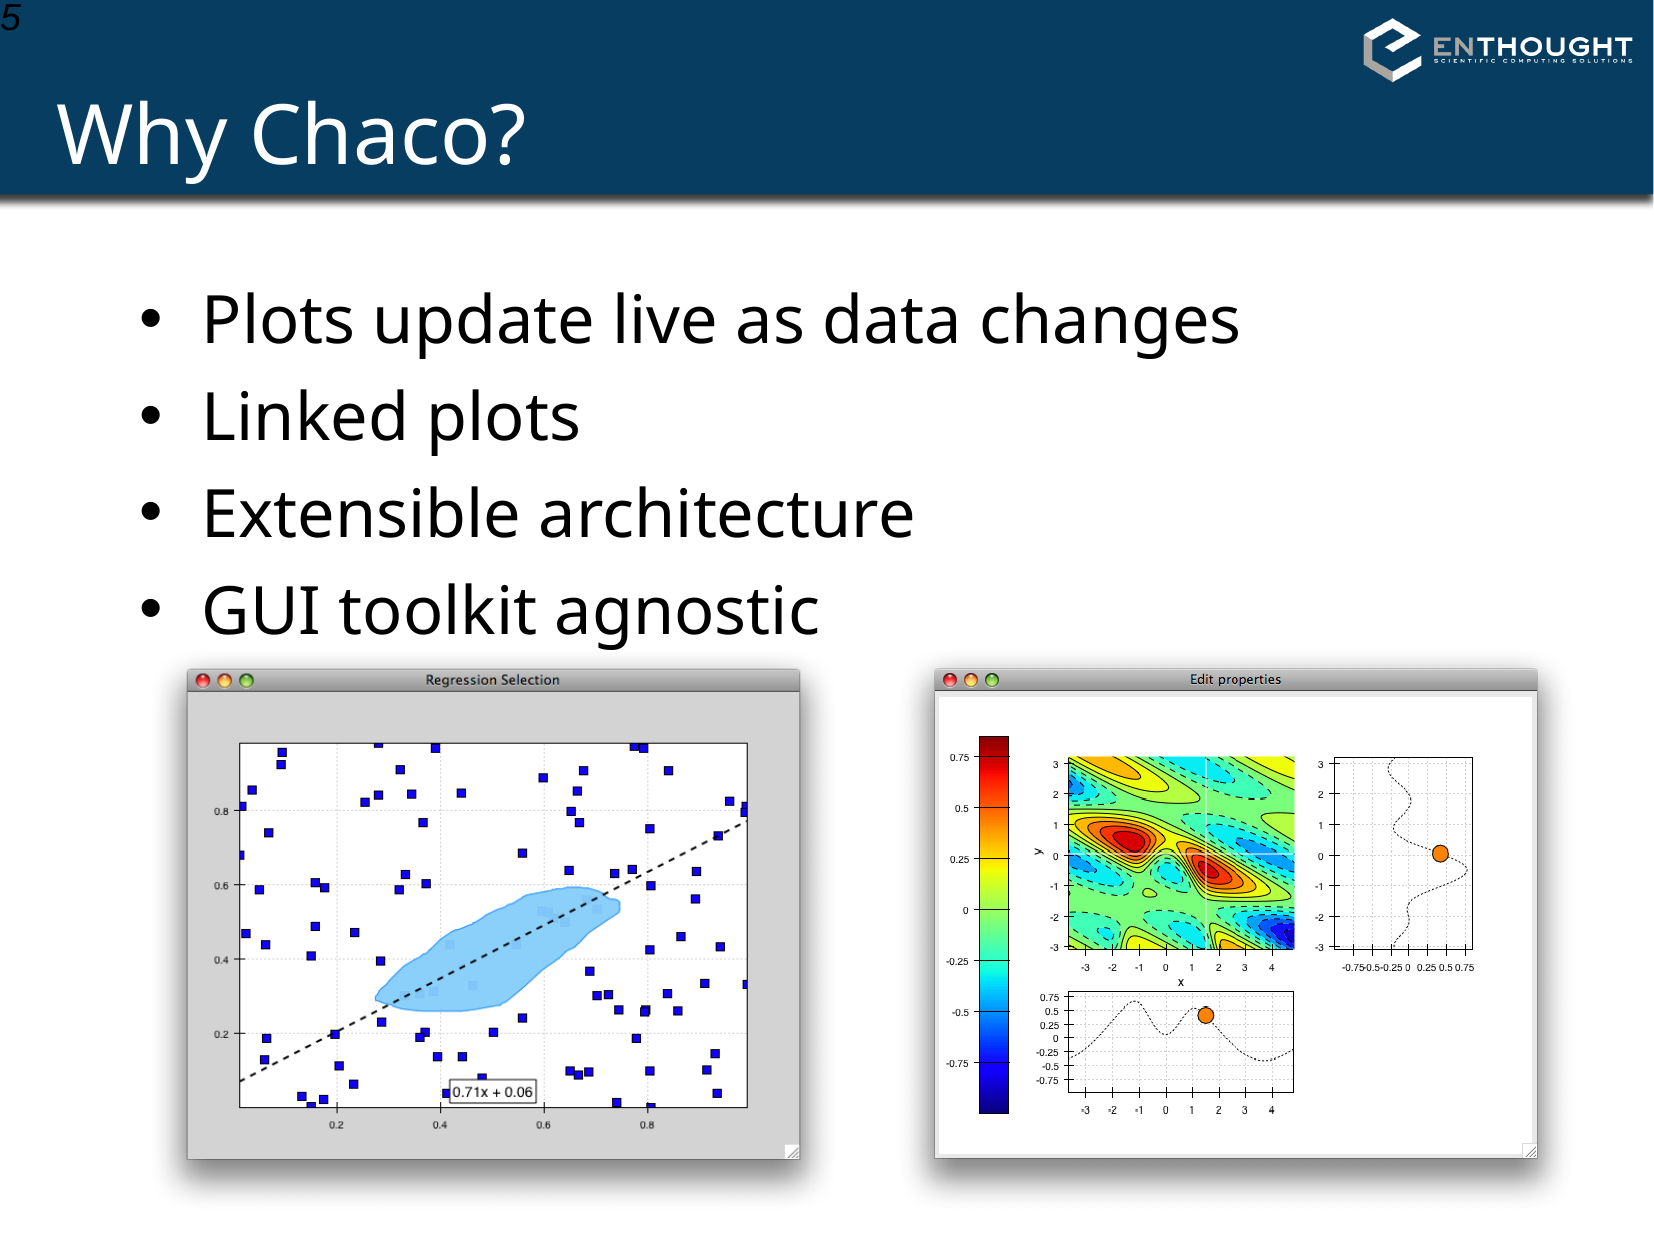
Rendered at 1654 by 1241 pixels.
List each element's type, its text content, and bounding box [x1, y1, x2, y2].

picture [0, 0, 1654, 217]
title Why Chaco? [41, 27, 1447, 235]
picture [146, 644, 841, 1216]
picture [895, 644, 1576, 1215]
list Plots update live as data changes Linked plots Extensible architecture GUI toolkit agnostic [116, 269, 1523, 1014]
